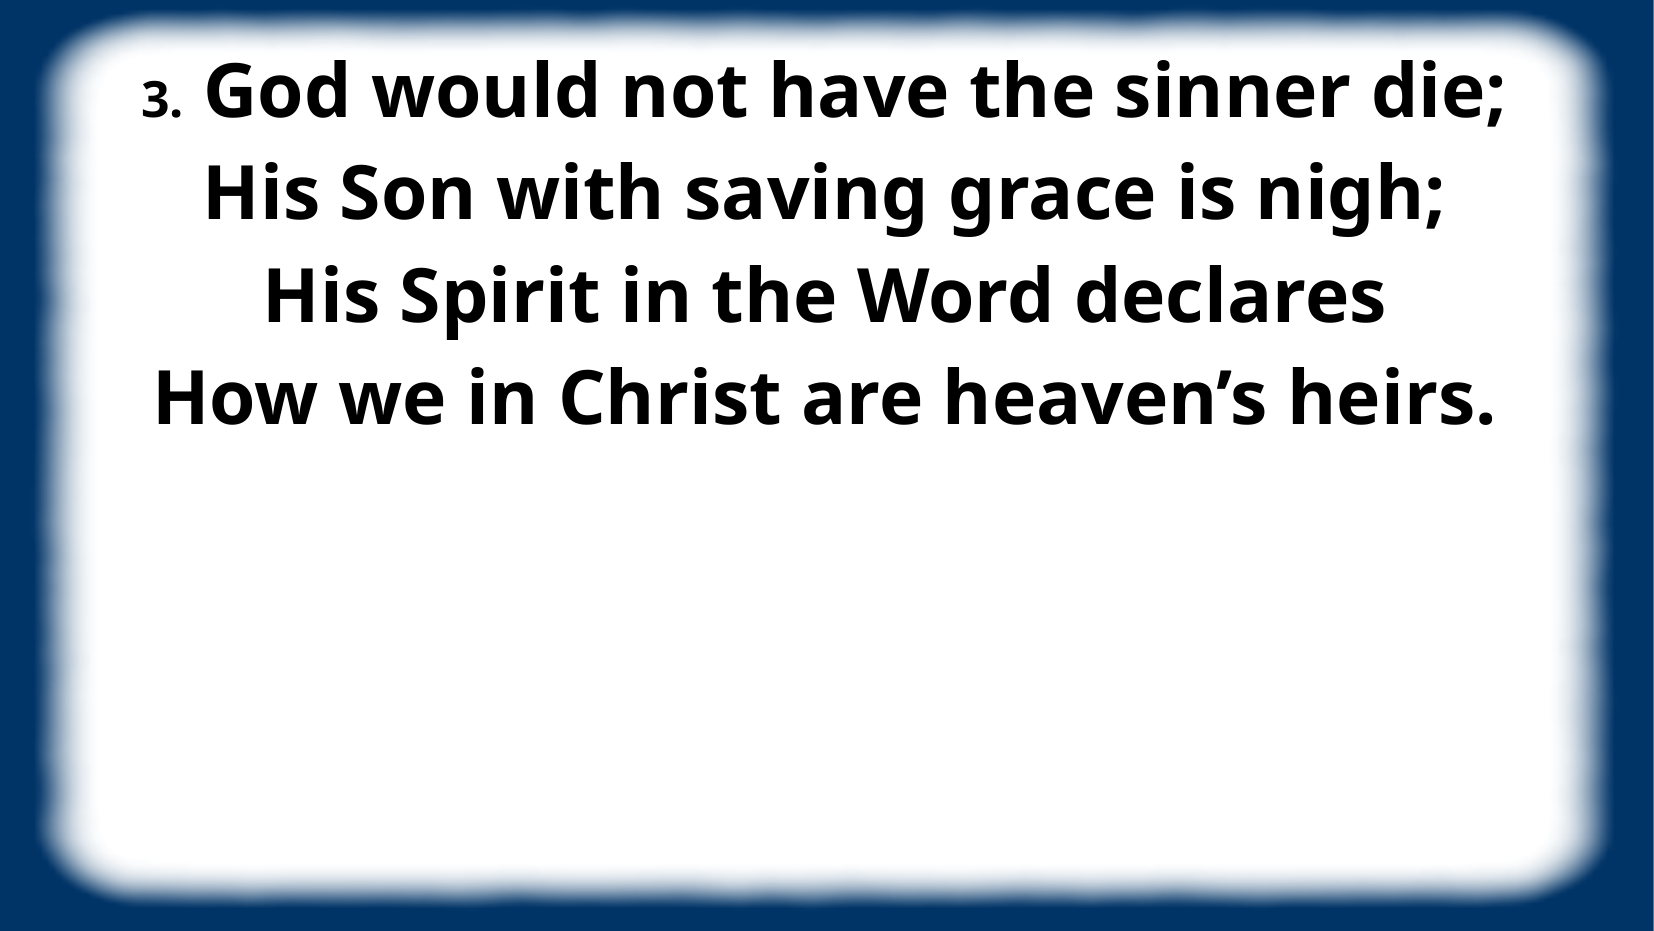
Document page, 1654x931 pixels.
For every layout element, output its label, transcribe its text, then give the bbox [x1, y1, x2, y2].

picture [0, 0, 1654, 931]
text_box 3. God would not have the sinner die; His Son with saving grace is nigh; His Spirit in the Word declares How we in Christ are heaven’s heirs. [75, 30, 1576, 445]
